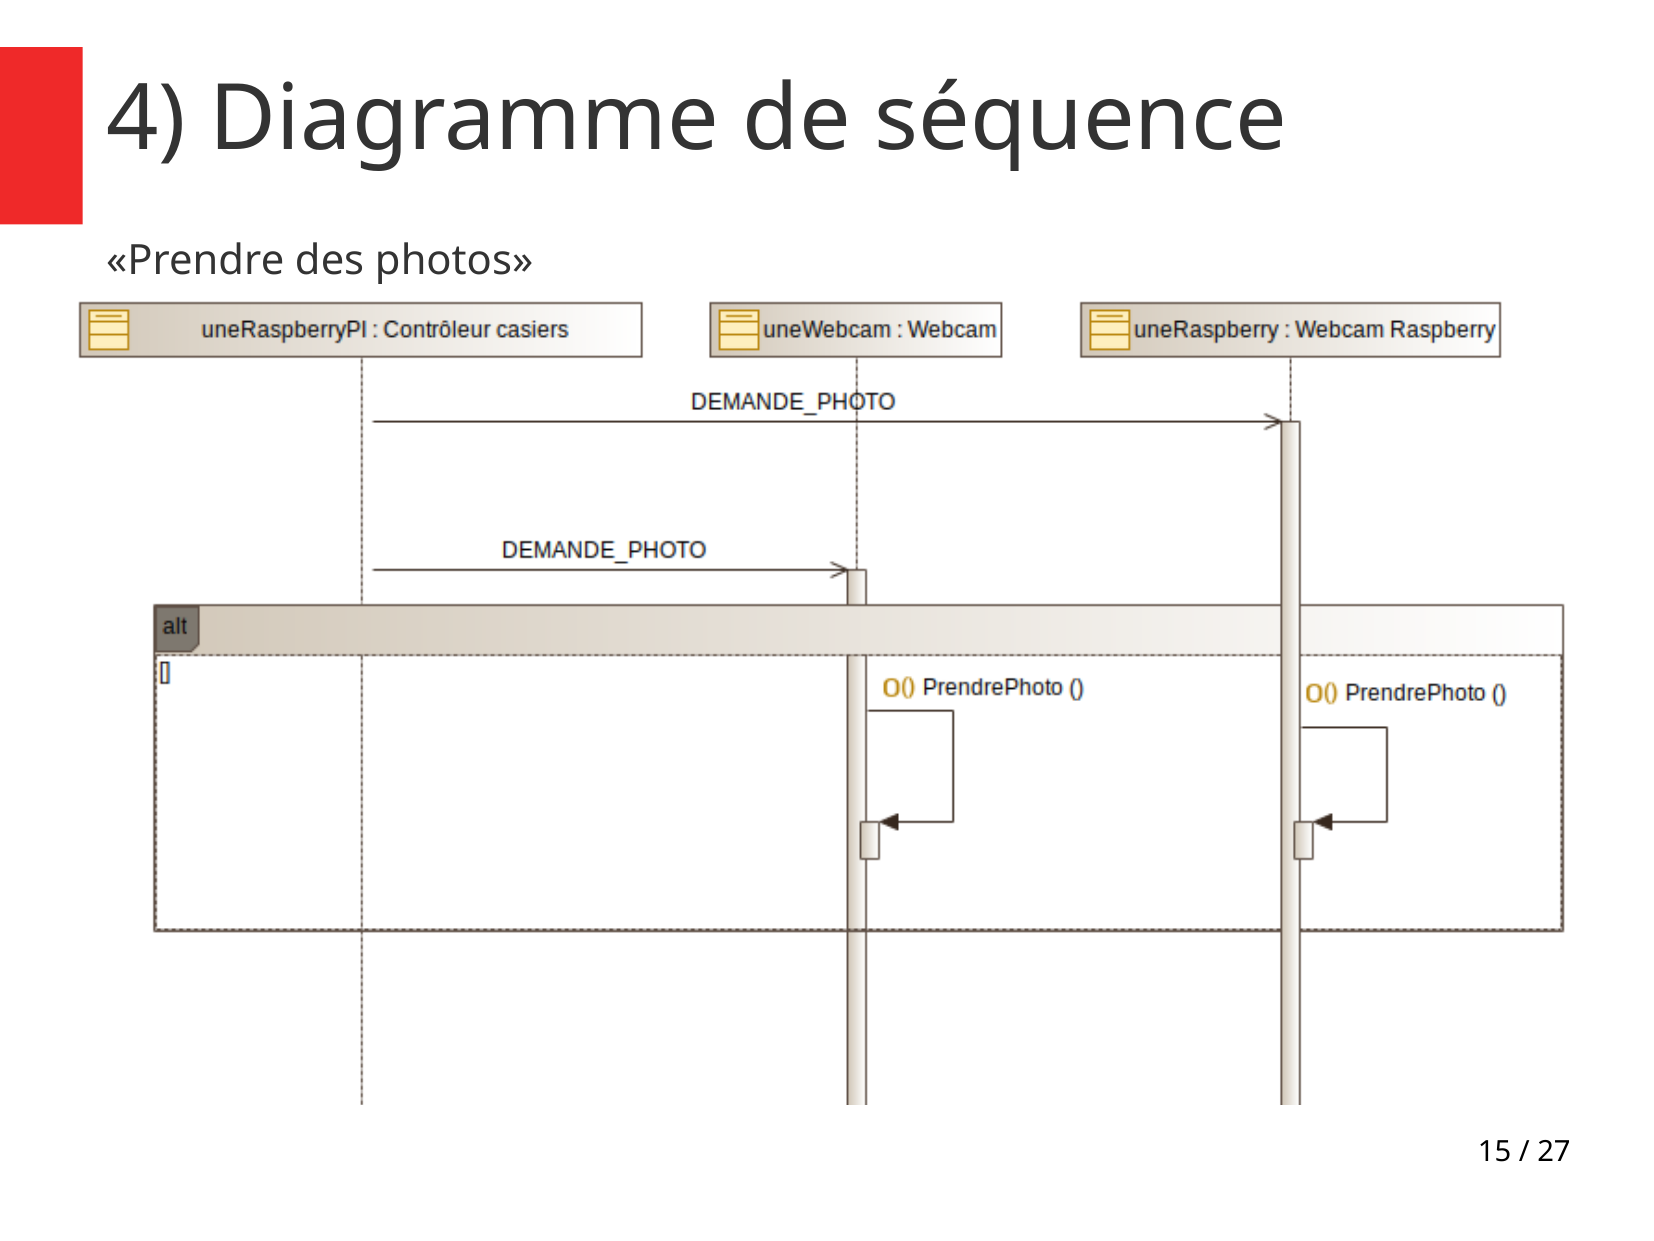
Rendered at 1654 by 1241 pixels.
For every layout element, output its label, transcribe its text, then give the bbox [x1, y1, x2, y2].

title 4) Diagramme de séquence «Prendre des photos» [106, 69, 1619, 284]
picture [61, 284, 1583, 1105]
